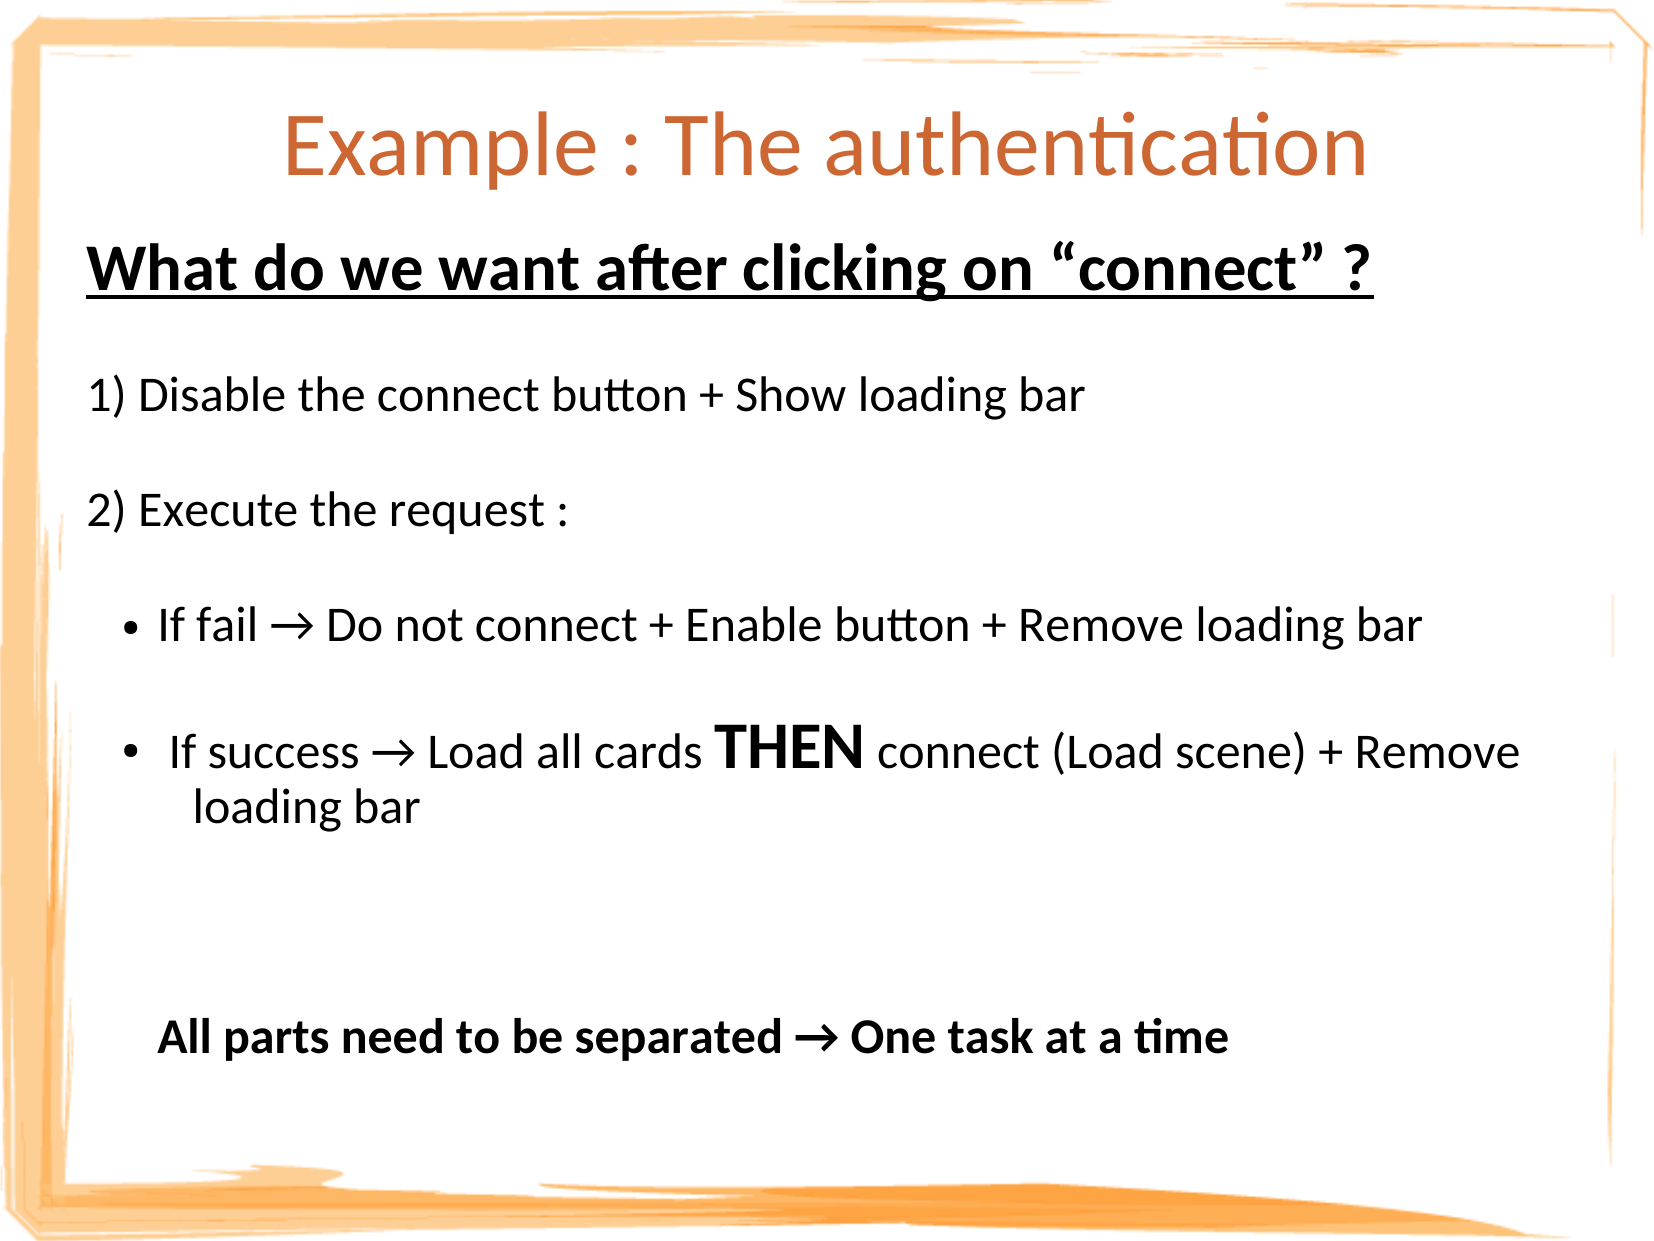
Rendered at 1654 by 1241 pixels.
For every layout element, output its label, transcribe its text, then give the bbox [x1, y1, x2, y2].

picture [0, 0, 1654, 1241]
title Example : The authentication [82, 49, 1571, 257]
text_box What do we want after clicking on “connect” ? Disable the connect button + Show loading bar Execute the request : If fail → Do not connect + Enable button + Remove loading bar If success → Load all cards THEN connect (Load scene) + Remove loading bar All parts need to be separated → One task at a time [86, 240, 1540, 1241]
